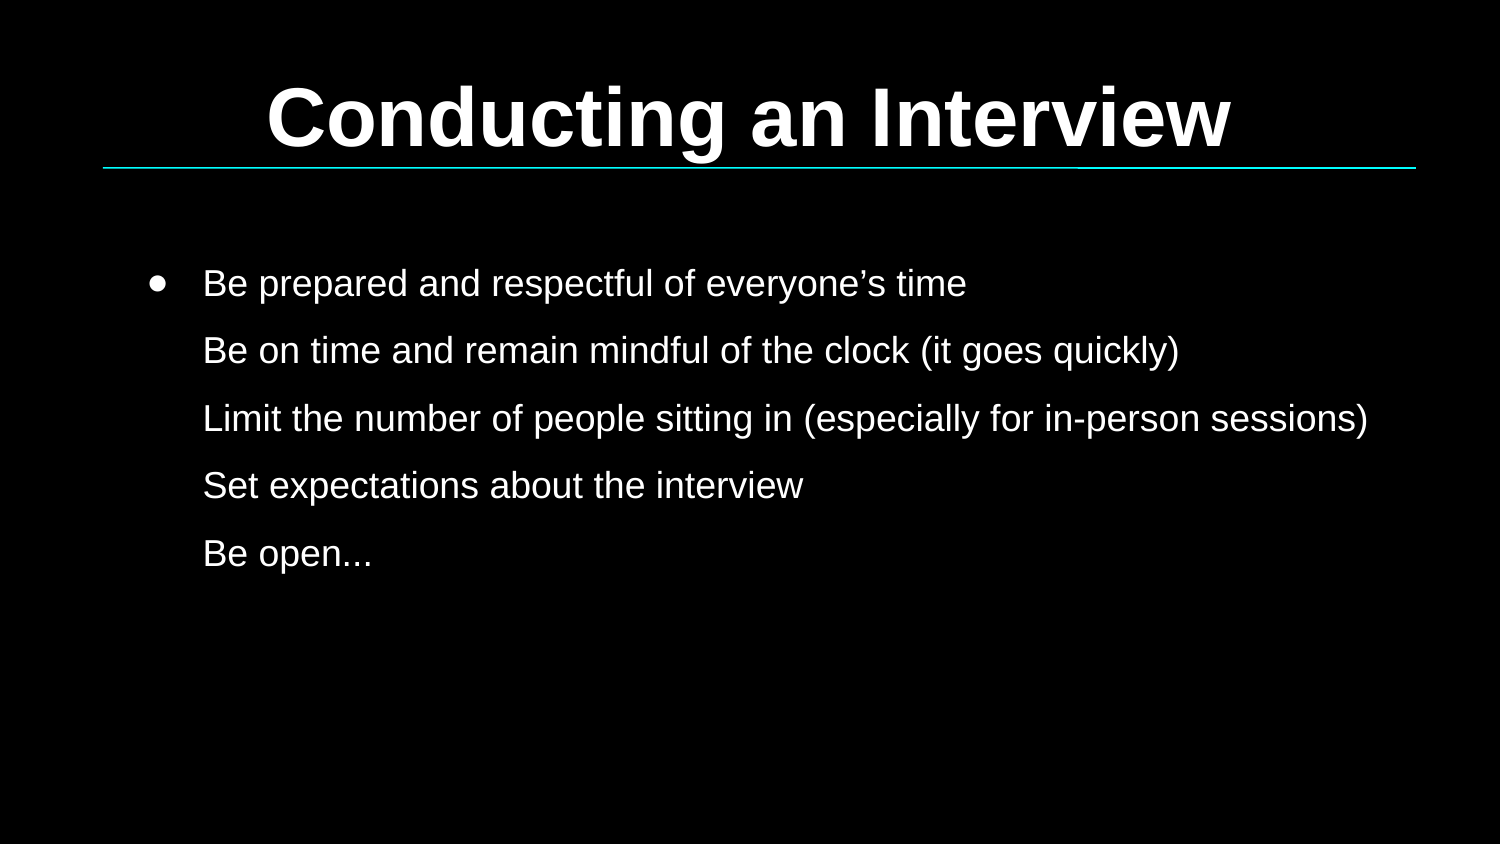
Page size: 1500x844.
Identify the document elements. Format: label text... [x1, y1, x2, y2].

title Be prepared and respectful of everyone’s time Be on time and remain mindful of the clock (it goes quickly) Limit the number of people sitting in (especially for in-person sessions) Set expectations about the interview Be open... [112, 221, 1388, 782]
title Conducting an Interview [90, 48, 1409, 176]
